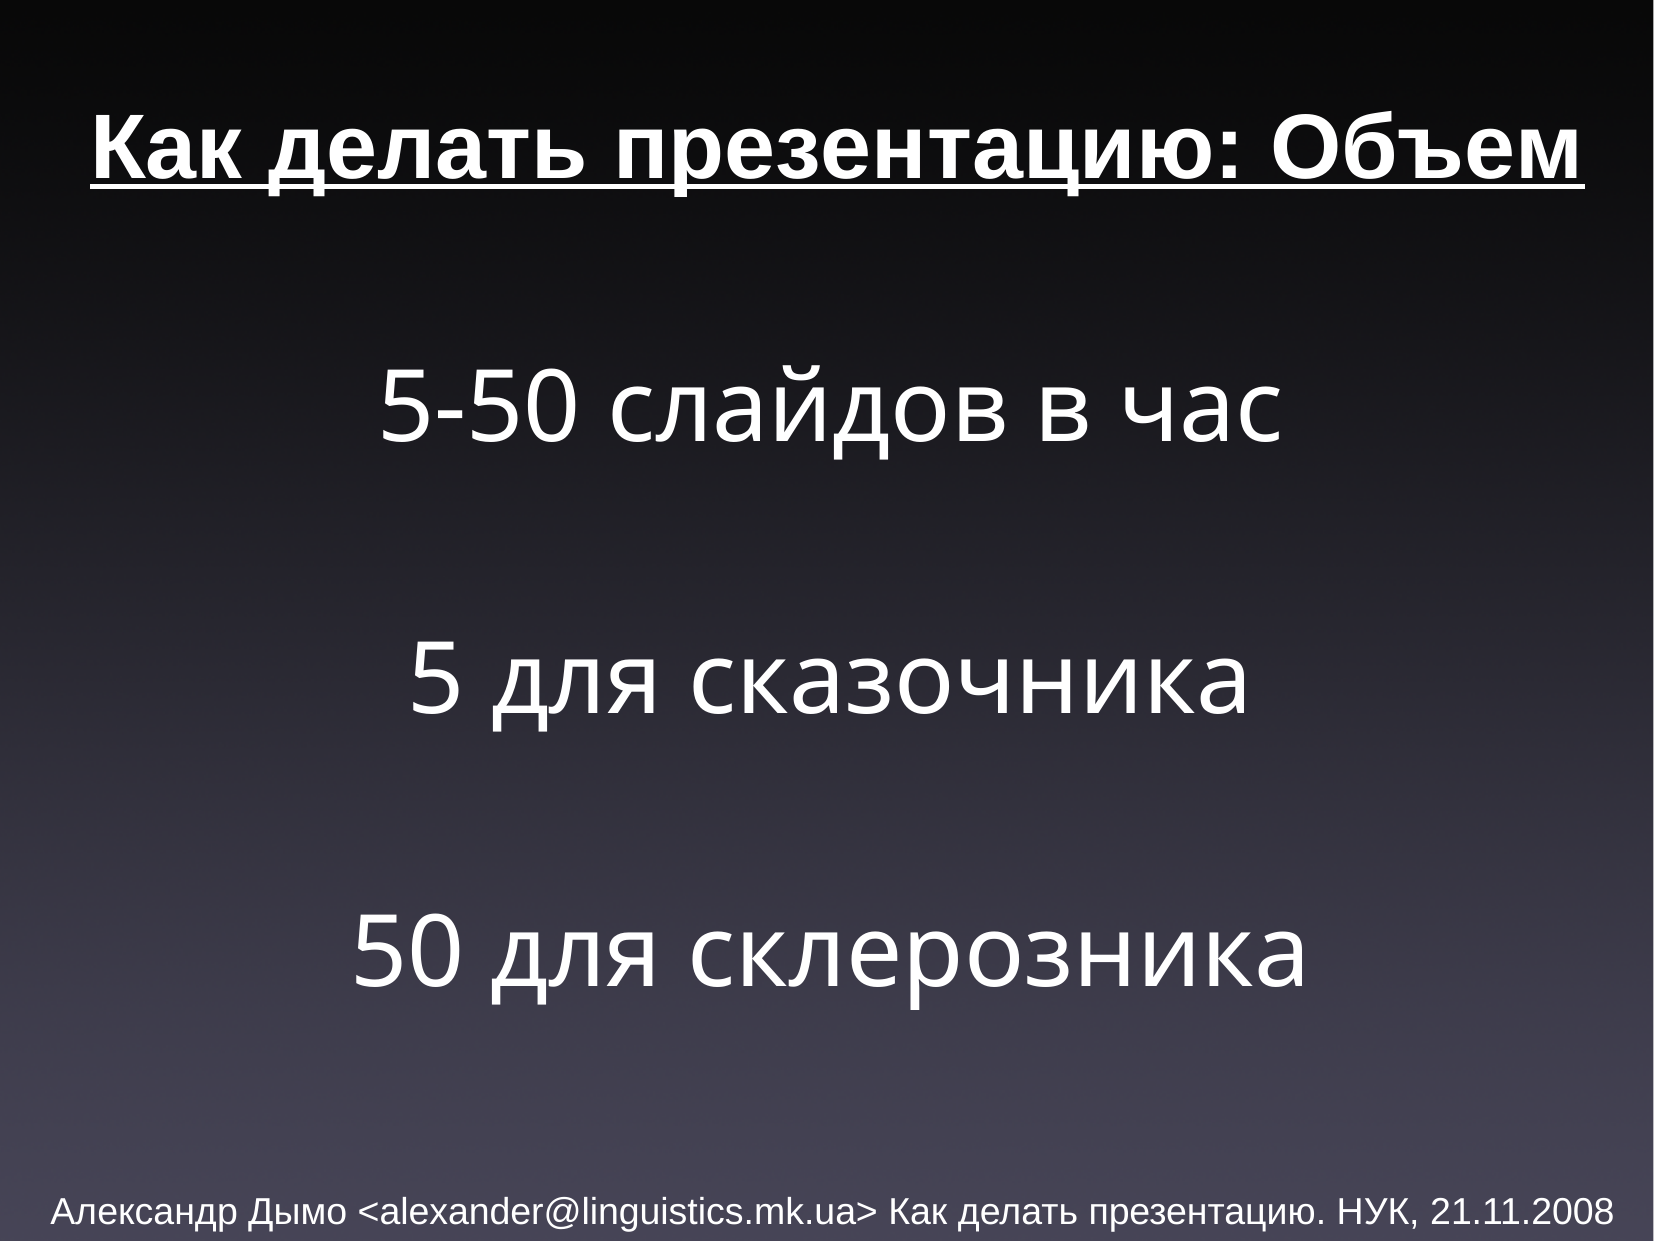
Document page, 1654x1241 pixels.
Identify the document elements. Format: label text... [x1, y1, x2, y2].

text_box Александр Дымо <alexander@linguistics.mk.ua> Как делать презентацию. НУК, 21.11.2008 [35, 1183, 1631, 1241]
picture [0, 0, 1654, 1241]
subtitle 5-50 слайдов в час 5 для сказочника 50 для склерозника [86, 224, 1575, 1125]
title Как делать презентацию: Объем [31, 43, 1644, 251]
